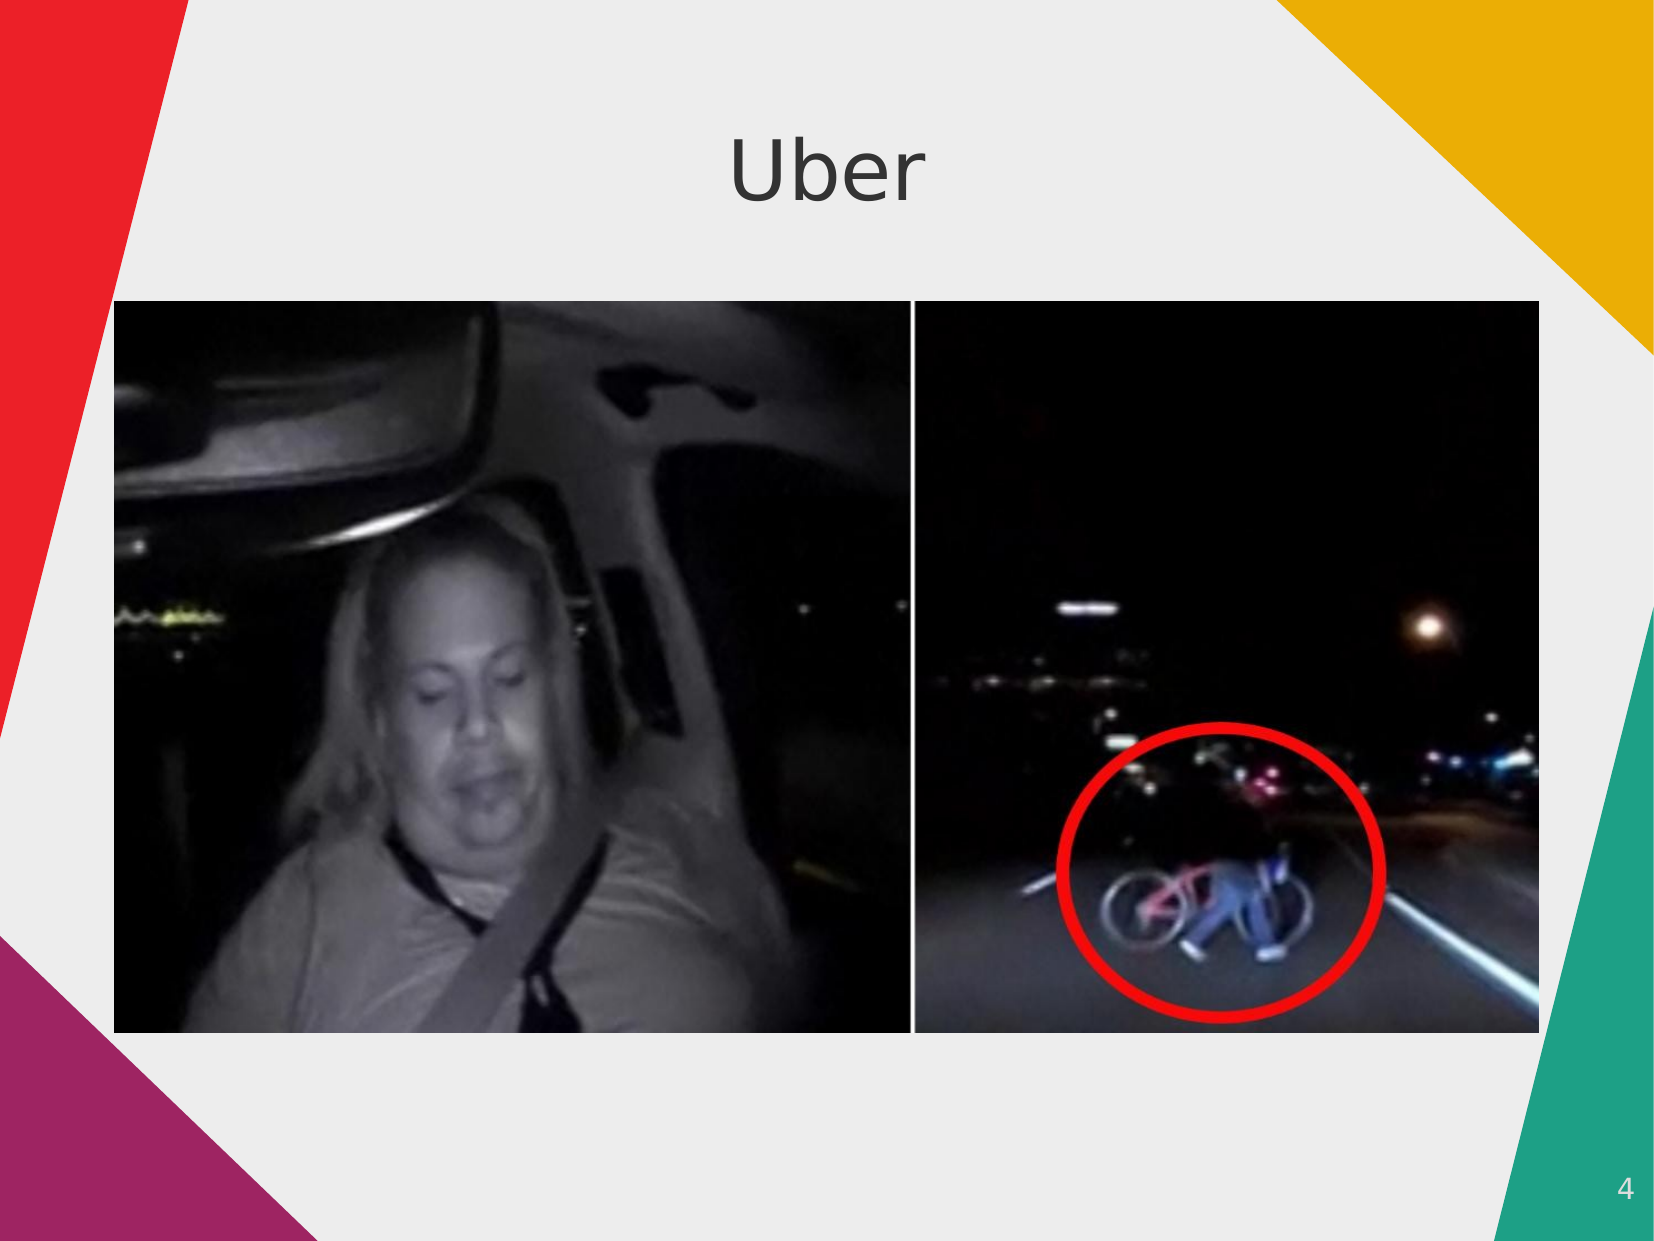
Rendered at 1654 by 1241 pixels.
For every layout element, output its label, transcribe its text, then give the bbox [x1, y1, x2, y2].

title Uber [114, 73, 1539, 270]
picture [114, 301, 1539, 1033]
